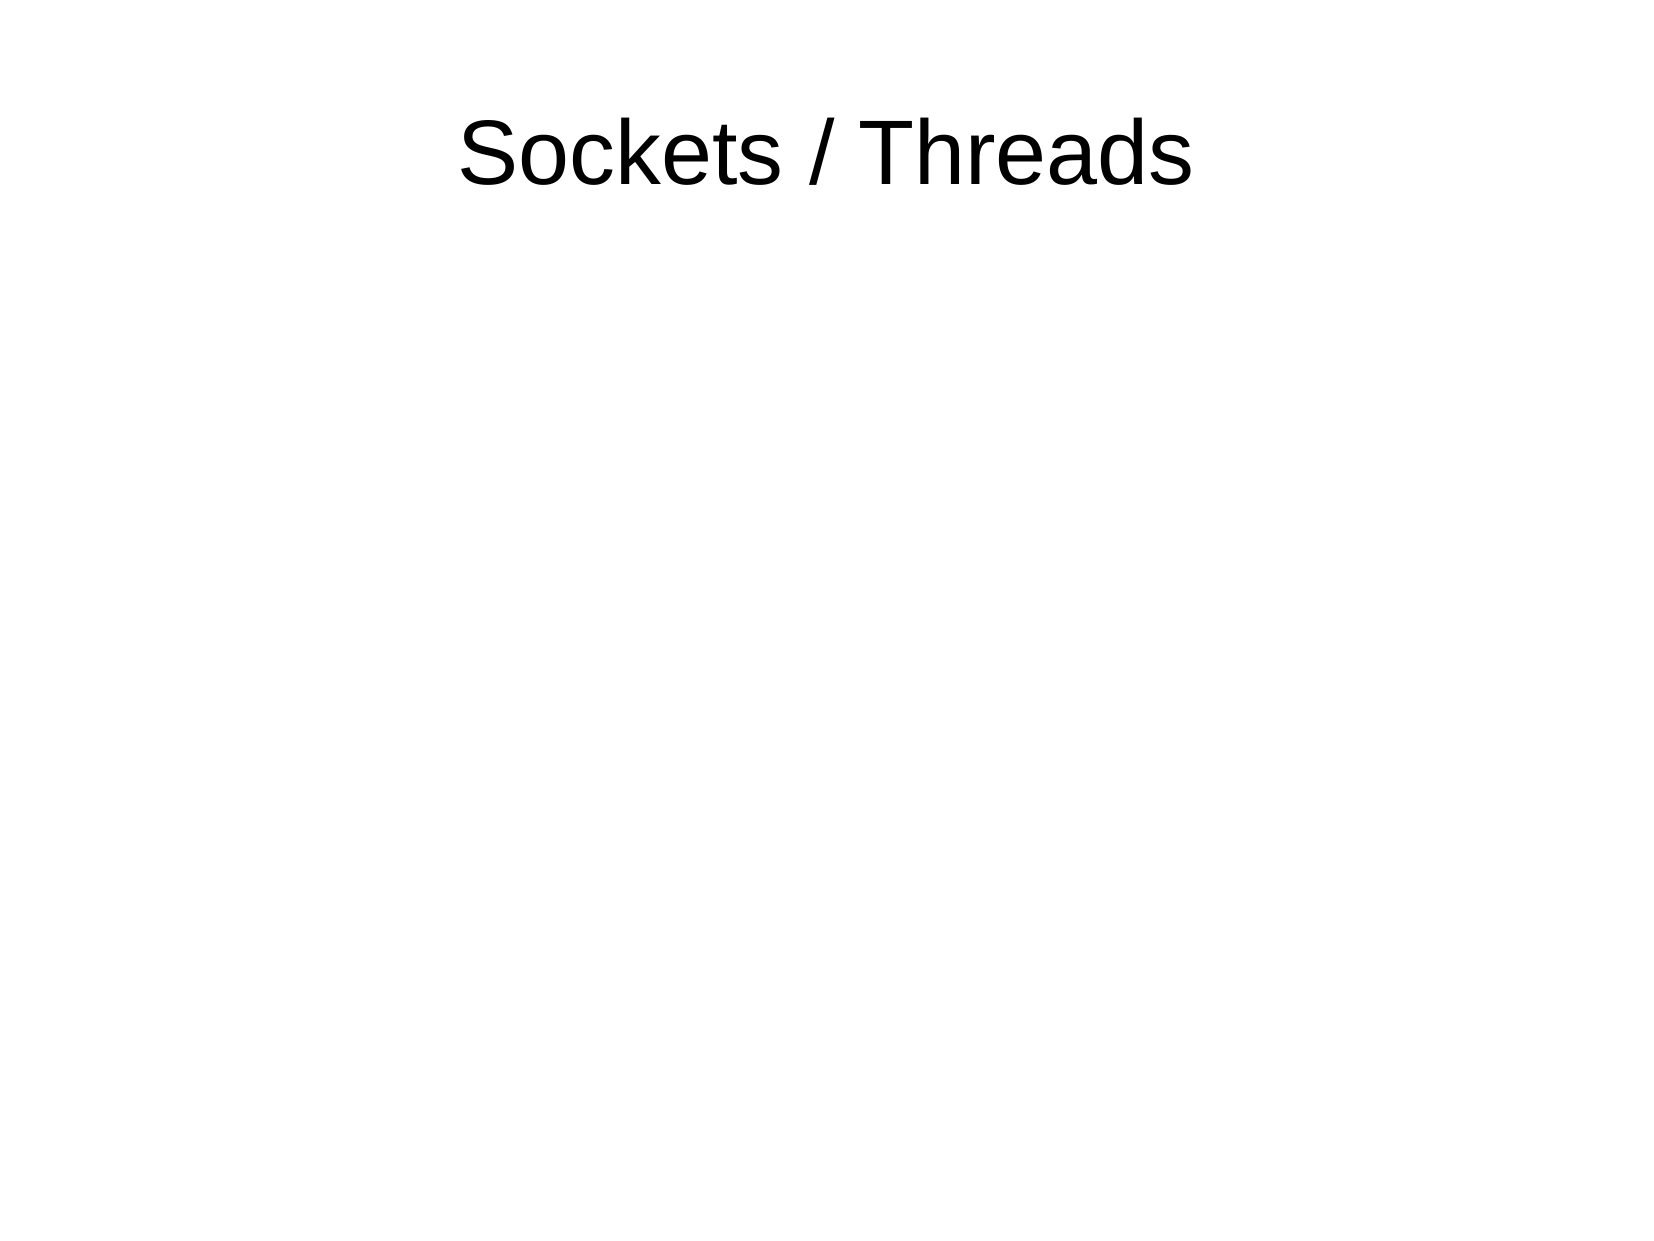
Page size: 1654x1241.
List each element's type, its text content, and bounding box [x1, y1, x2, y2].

title Sockets / Threads [82, 49, 1571, 257]
